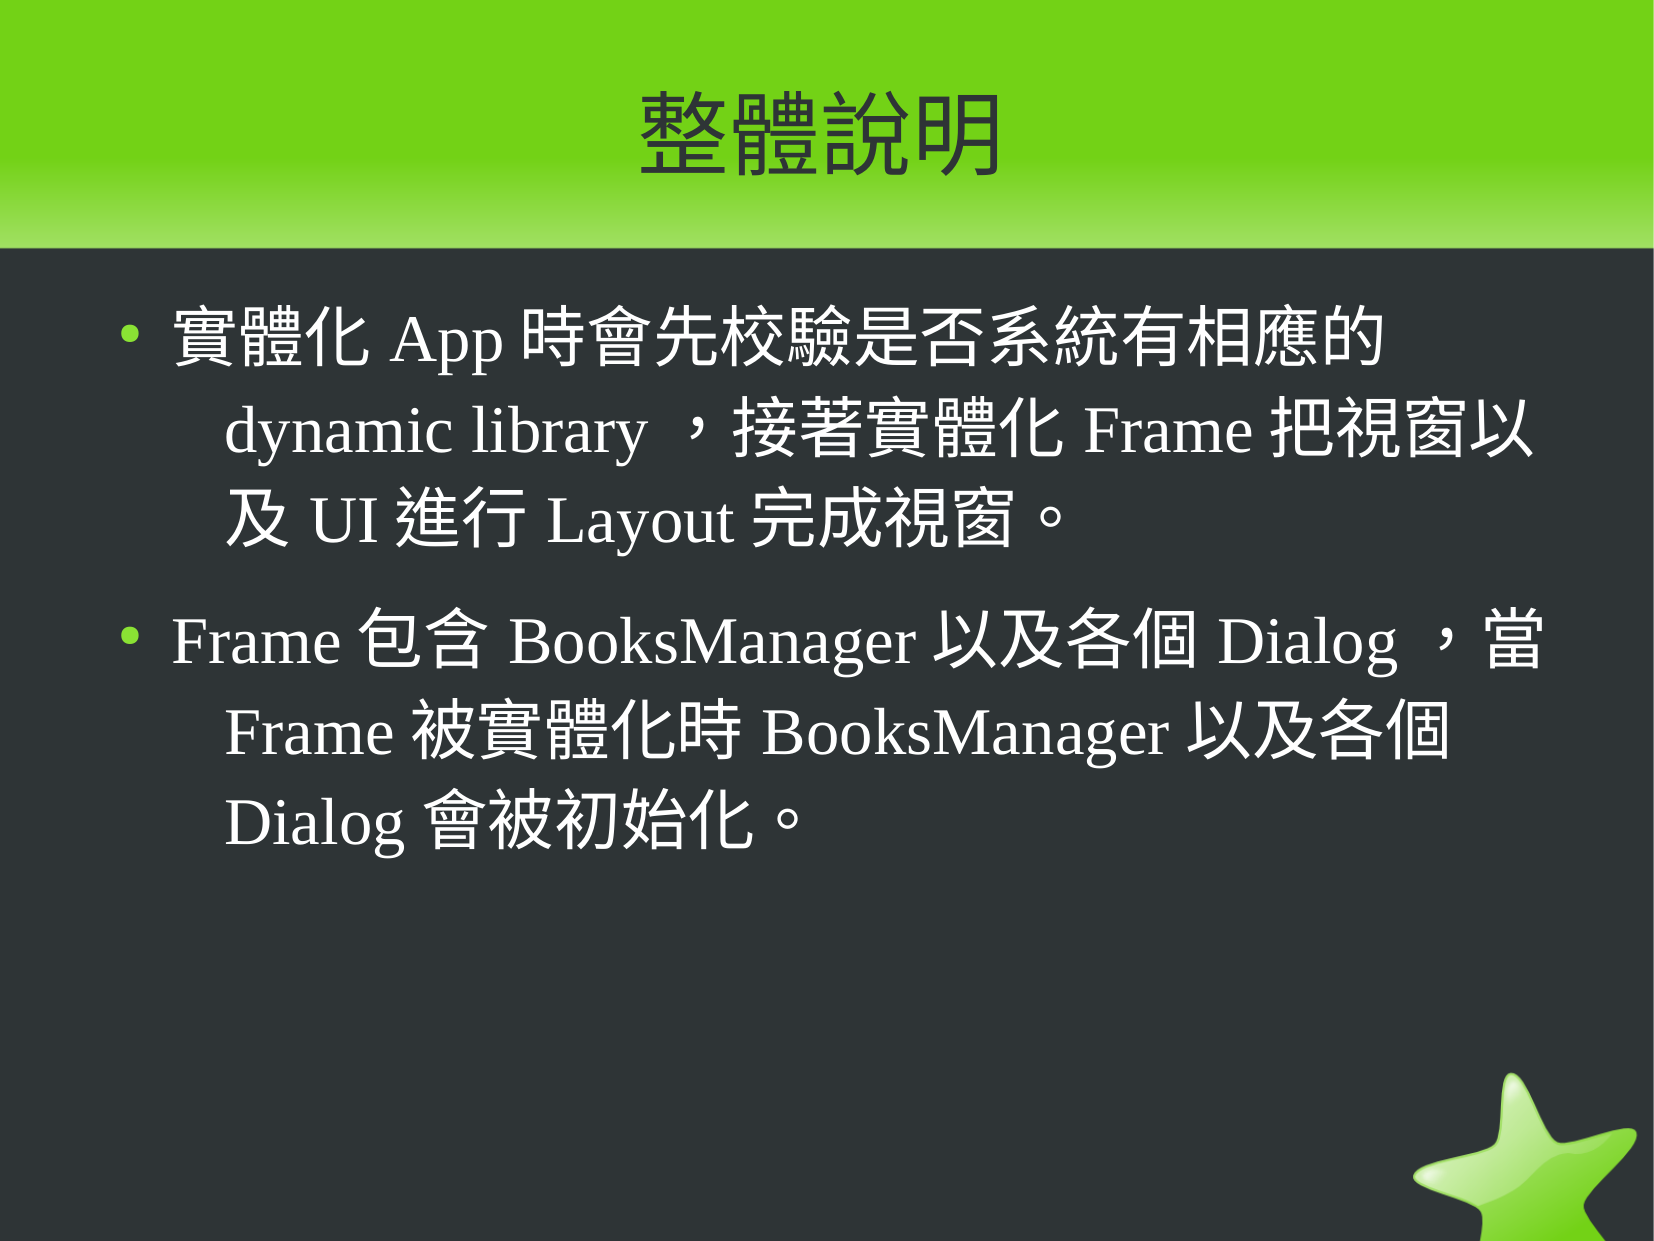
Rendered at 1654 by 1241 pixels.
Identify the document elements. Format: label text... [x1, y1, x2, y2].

list 實體化App時會先校驗是否系統有相應的dynamic library，接著實體化Frame把視窗以及UI進行Layout完成視窗。 Frame包含BooksManager以及各個Dialog，當Frame被實體化時BooksManager以及各個Dialog會被初始化。 [82, 290, 1571, 1094]
picture [0, 0, 1654, 1241]
title 整體說明 [76, 36, 1565, 229]
